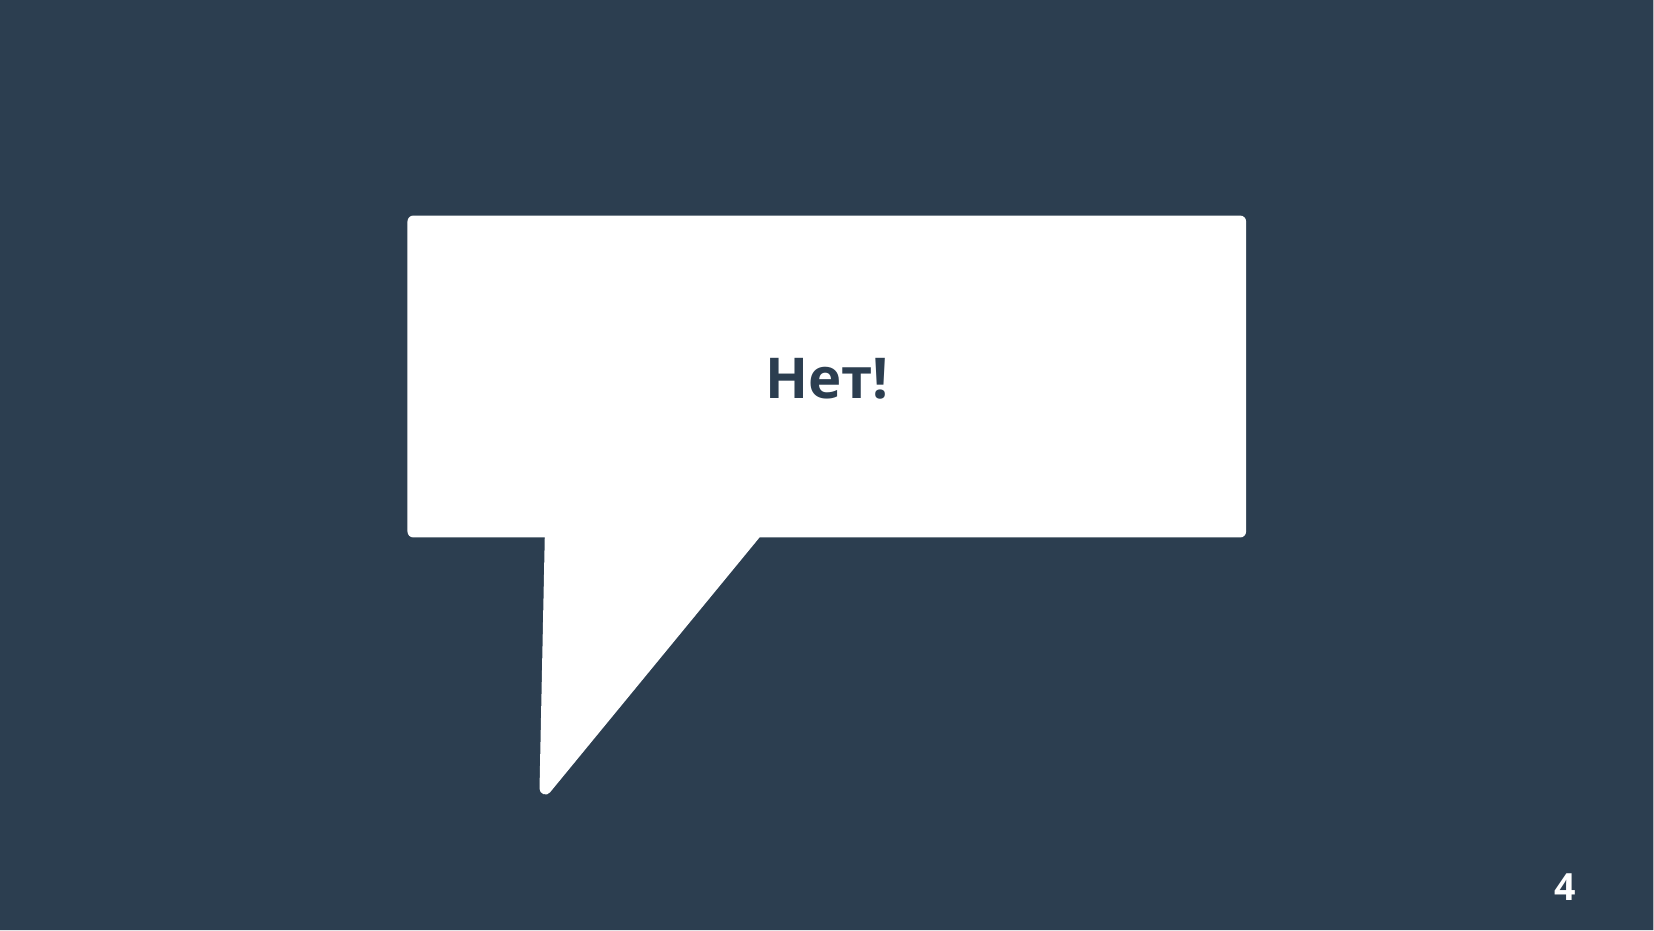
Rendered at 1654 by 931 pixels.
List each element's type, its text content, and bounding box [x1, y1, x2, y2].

title Нет! [442, 243, 1211, 510]
